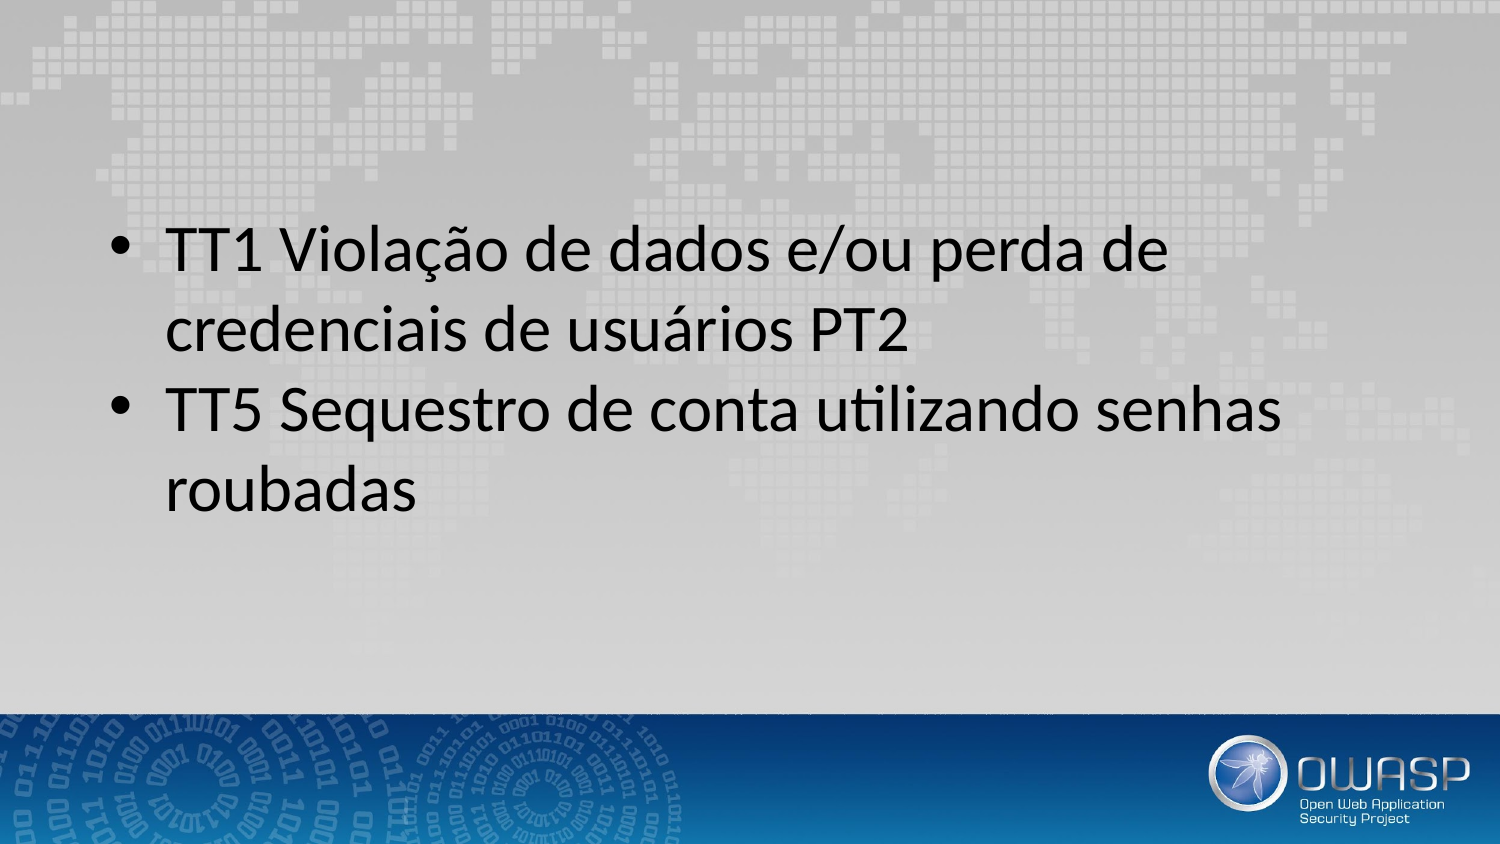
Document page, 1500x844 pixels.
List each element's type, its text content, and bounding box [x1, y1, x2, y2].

list TT1 Violação de dados e/ou perda de credenciais de usuários PT2 TT5 Sequestro de conta utilizando senhas roubadas [75, 196, 1425, 705]
picture [0, 0, 1500, 844]
